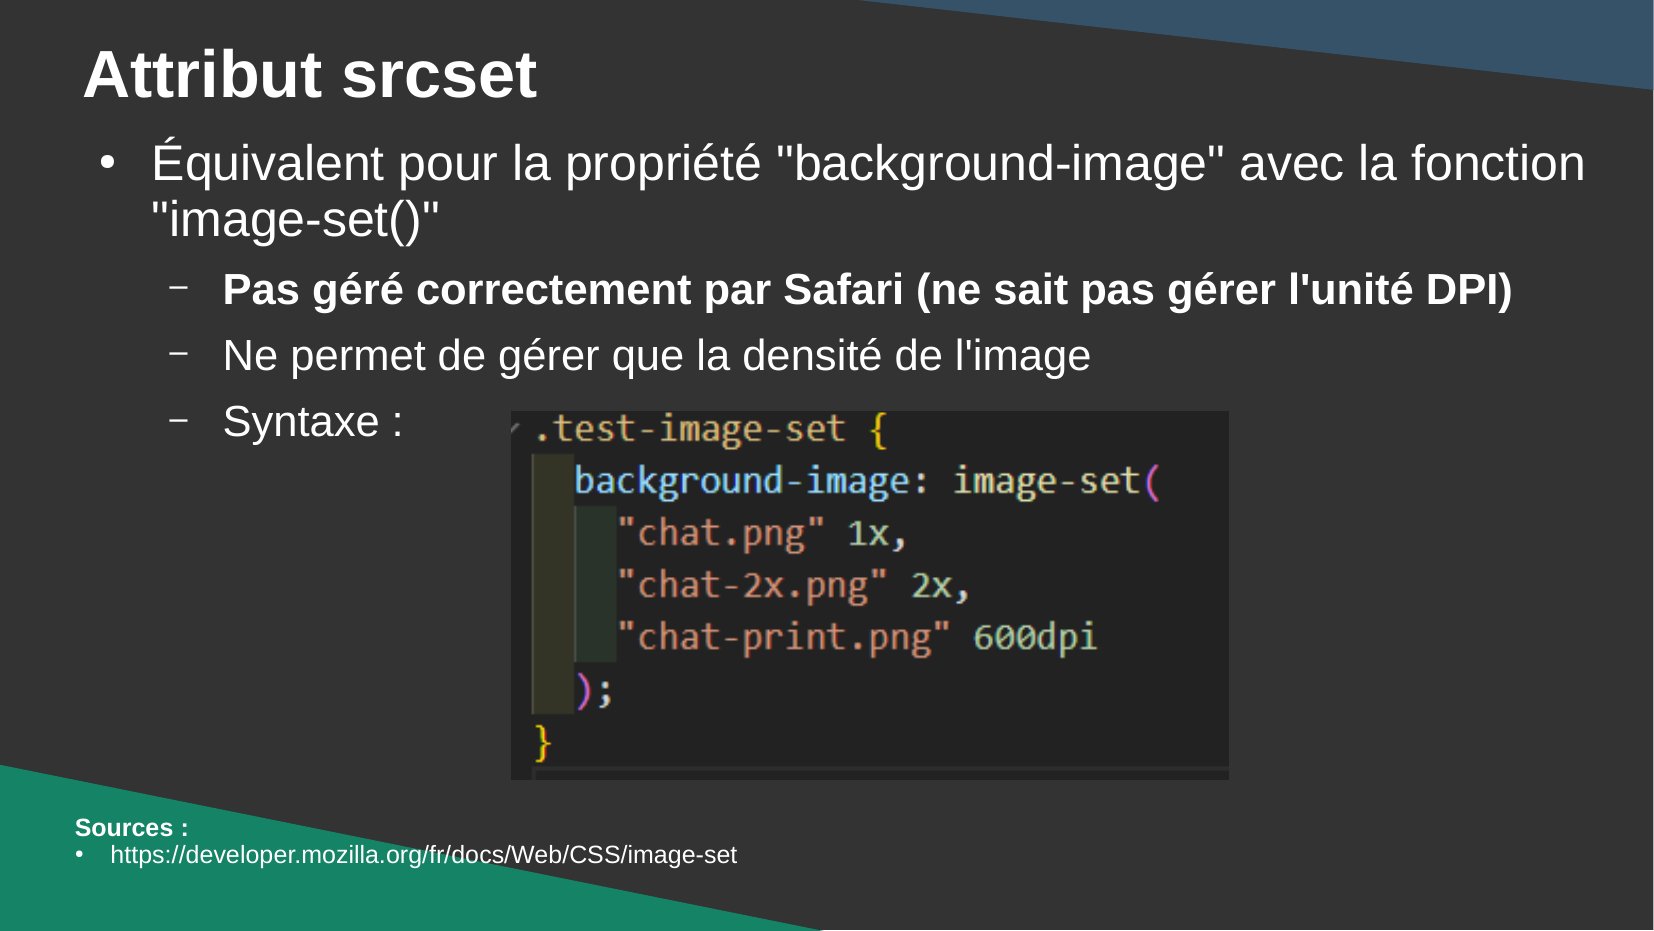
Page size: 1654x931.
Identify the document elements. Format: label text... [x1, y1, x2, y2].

list Équivalent pour la propriété "background-image" avec la fonction "image-set()" Pas géré correctement par Safari (ne sait pas gérer l'unité DPI) Ne permet de gérer que la densité de l'image Syntaxe : [80, 135, 1605, 479]
picture [511, 411, 1229, 780]
text_box [857, 0, 1654, 90]
text_box Sources : https://developer.mozilla.org/fr/docs/Web/CSS/image-set [60, 805, 1546, 931]
title Attribut srcset [82, 37, 1571, 122]
text_box [0, 764, 200, 931]
